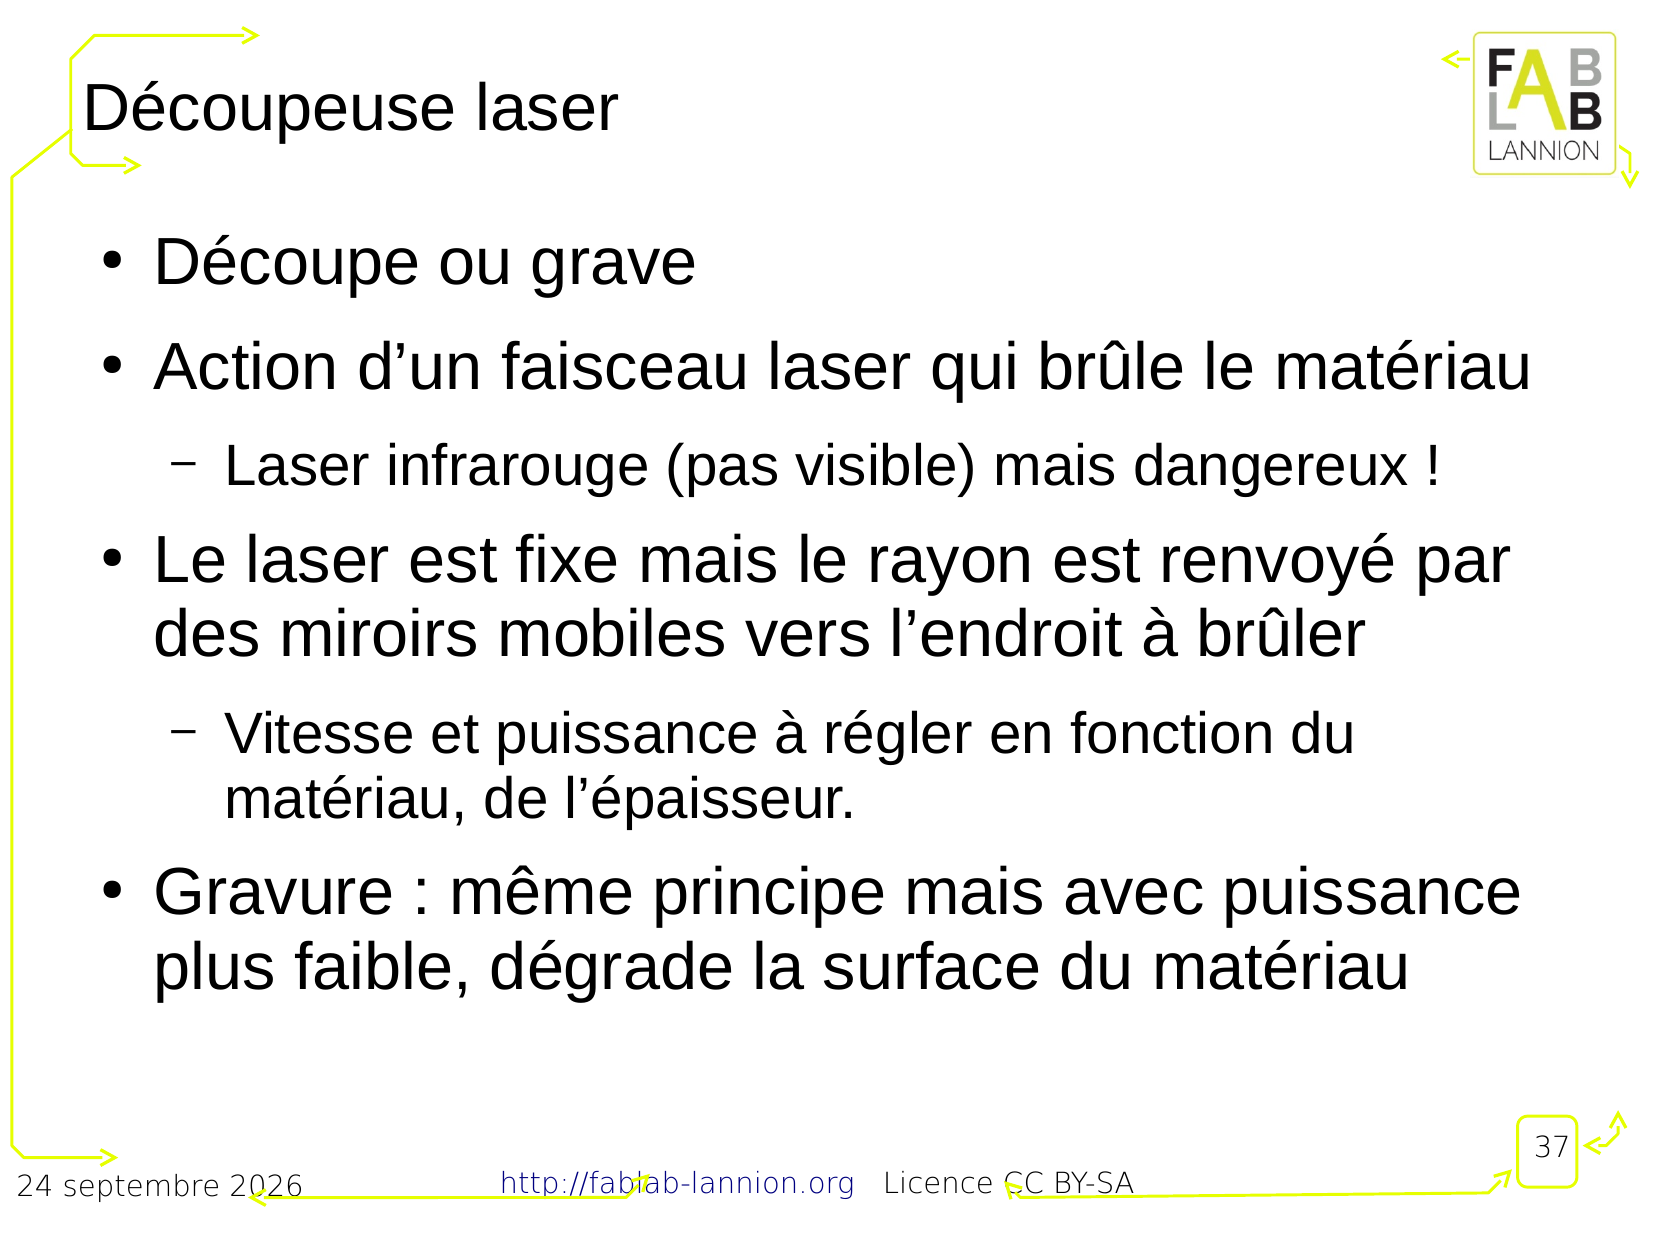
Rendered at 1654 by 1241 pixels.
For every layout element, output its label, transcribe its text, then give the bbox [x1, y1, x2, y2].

title Découpeuse laser [82, 49, 1441, 166]
list Découpe ou grave Action d’un faisceau laser qui brûle le matériau Laser infrarouge (pas visible) mais dangereux ! Le laser est fixe mais le rayon est renvoyé par des miroirs mobiles vers l’endroit à brûler Vitesse et puissance à régler en fonction du matériau, de l’épaisseur. Gravure : même principe mais avec puissance plus faible, dégrade la surface du matériau [82, 224, 1571, 1099]
picture [1470, 29, 1619, 178]
